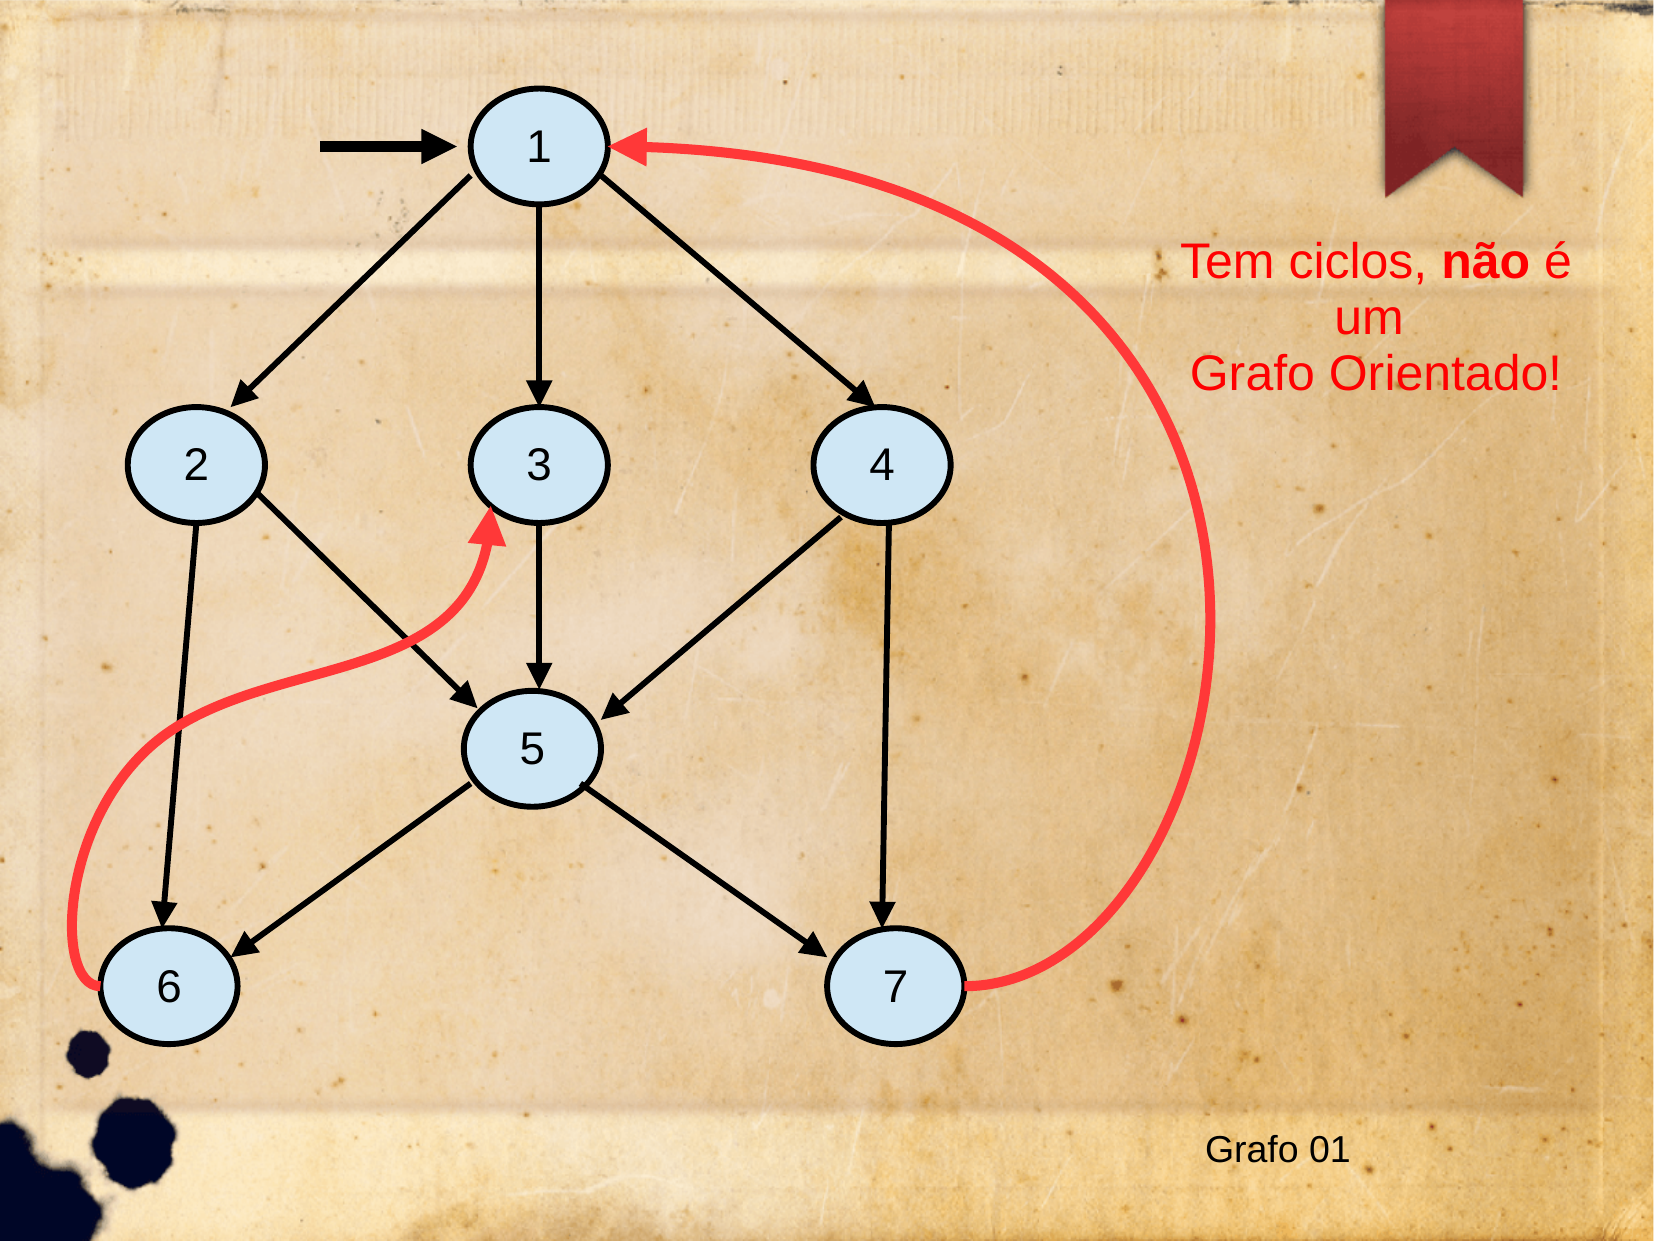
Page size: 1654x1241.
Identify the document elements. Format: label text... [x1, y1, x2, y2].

text_box 2 [127, 407, 265, 523]
text_box 3 [470, 407, 608, 523]
text_box 5 [463, 690, 602, 807]
text_box 7 [827, 928, 965, 1045]
picture [0, 0, 1654, 1241]
text_box 4 [813, 407, 951, 523]
text_box Grafo 01 [1190, 1121, 1366, 1179]
text_box 1 [470, 88, 608, 205]
text_box 6 [100, 928, 238, 1045]
text_box Tem ciclos, não é um Grafo Orientado! [1165, 226, 1628, 520]
